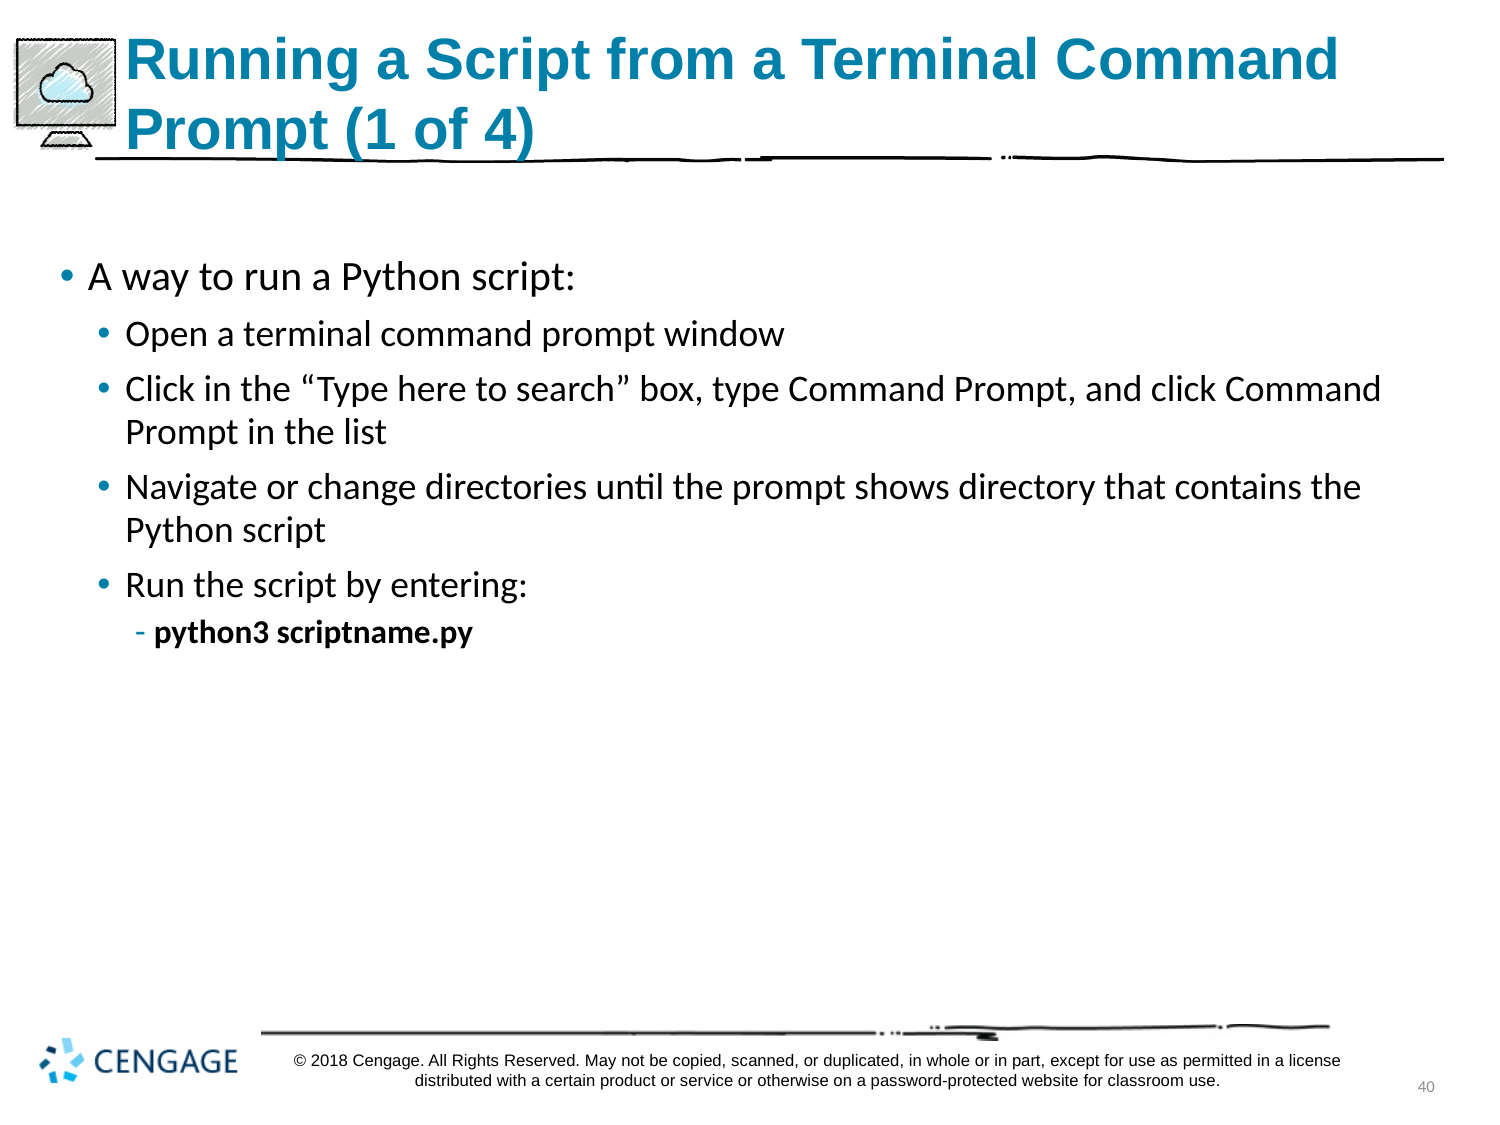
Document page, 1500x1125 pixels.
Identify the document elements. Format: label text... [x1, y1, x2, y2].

picture [261, 1024, 1331, 1041]
picture [13, 36, 117, 151]
footer © 2018 Cengage. All Rights Reserved. May not be copied, scanned, or duplicated, in whole or in part, except for use as permitted in a license distributed with a certain product or service or otherwise on a password-protected website for classroom use. [262, 1050, 1375, 1091]
picture [154, 155, 1444, 163]
title Running a Script from a Terminal Command Prompt (1 of 4) [125, 20, 1442, 162]
picture [19, 1024, 250, 1096]
list A way to run a Python script: Open a terminal command prompt window Click in the “Type here to search” box, type Command Prompt, and click Command Prompt in the list Navigate or change directories until the prompt shows directory that contains the Python script Run the script by entering: python3 scriptname.py [59, 252, 1441, 657]
